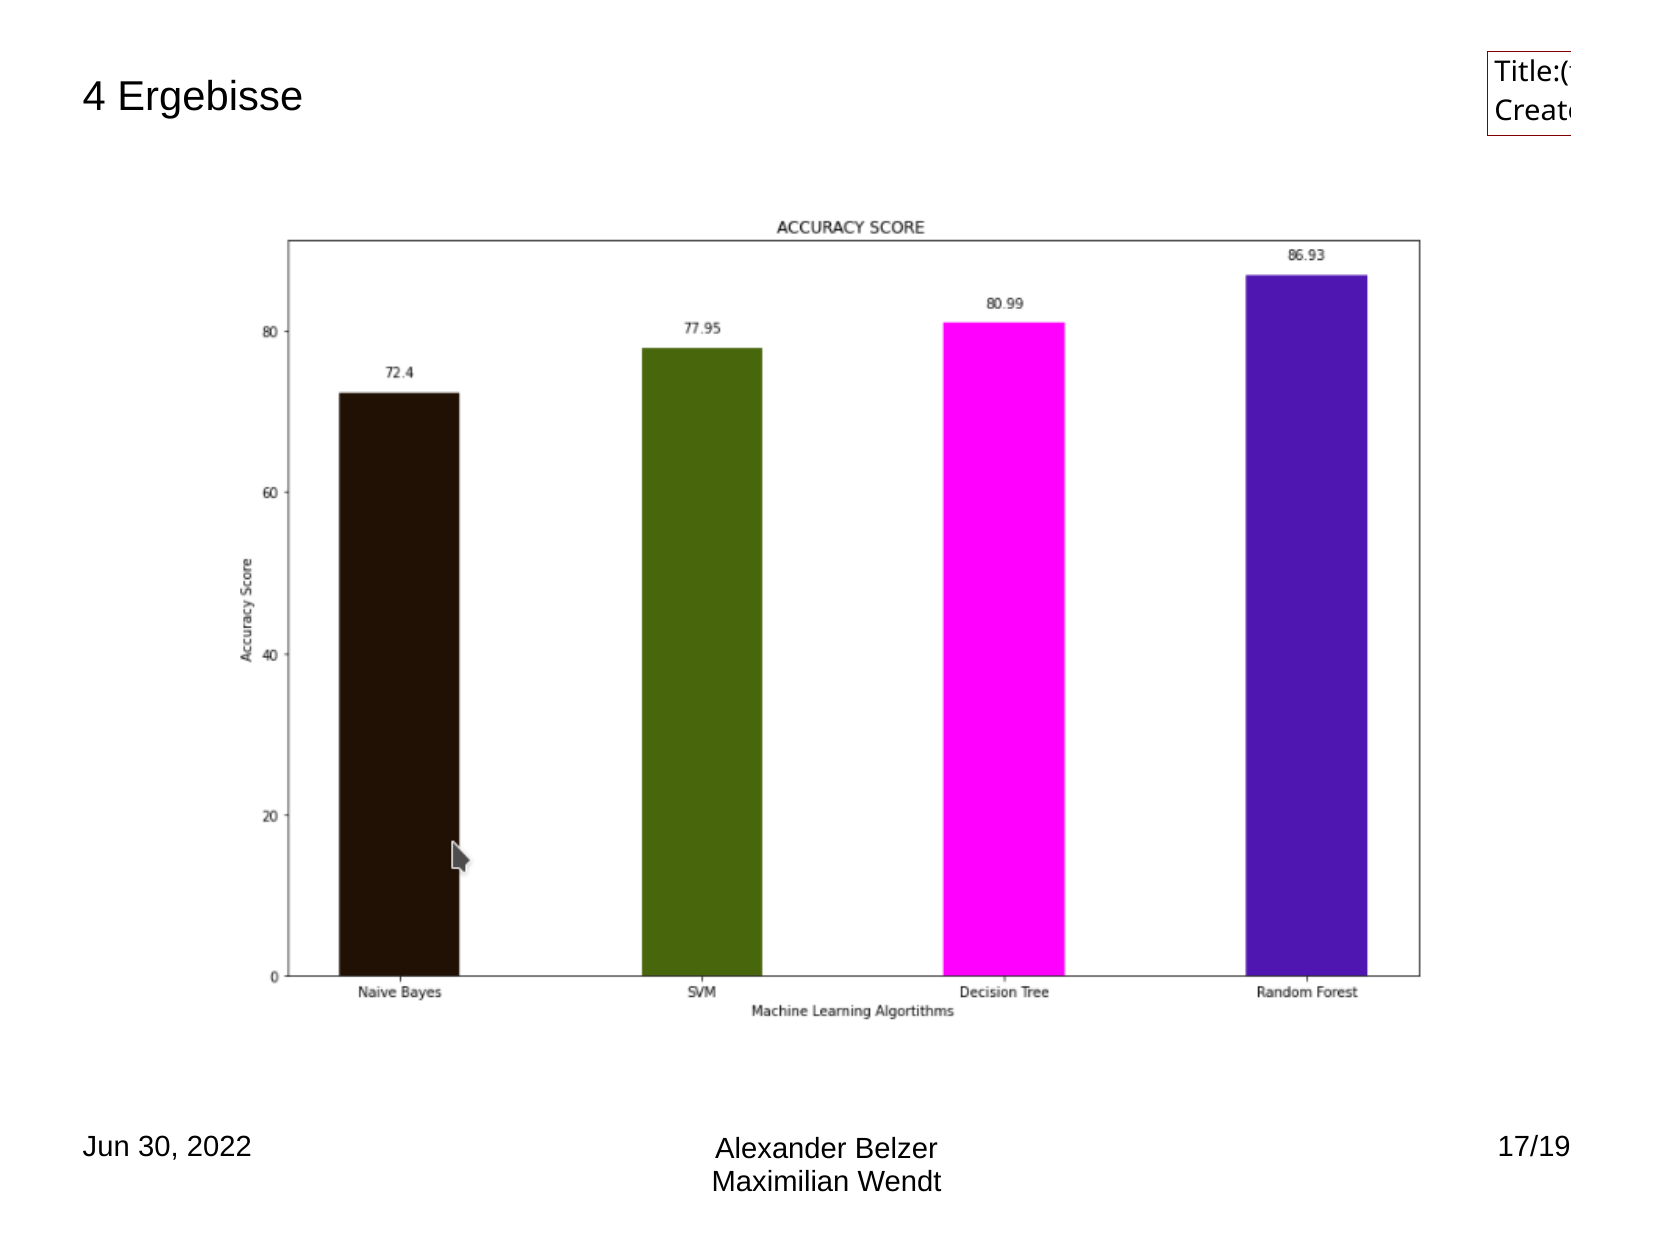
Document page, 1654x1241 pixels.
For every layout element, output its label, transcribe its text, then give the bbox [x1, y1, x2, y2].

picture [239, 212, 1427, 1035]
title 4 Ergebisse [82, 34, 1571, 151]
